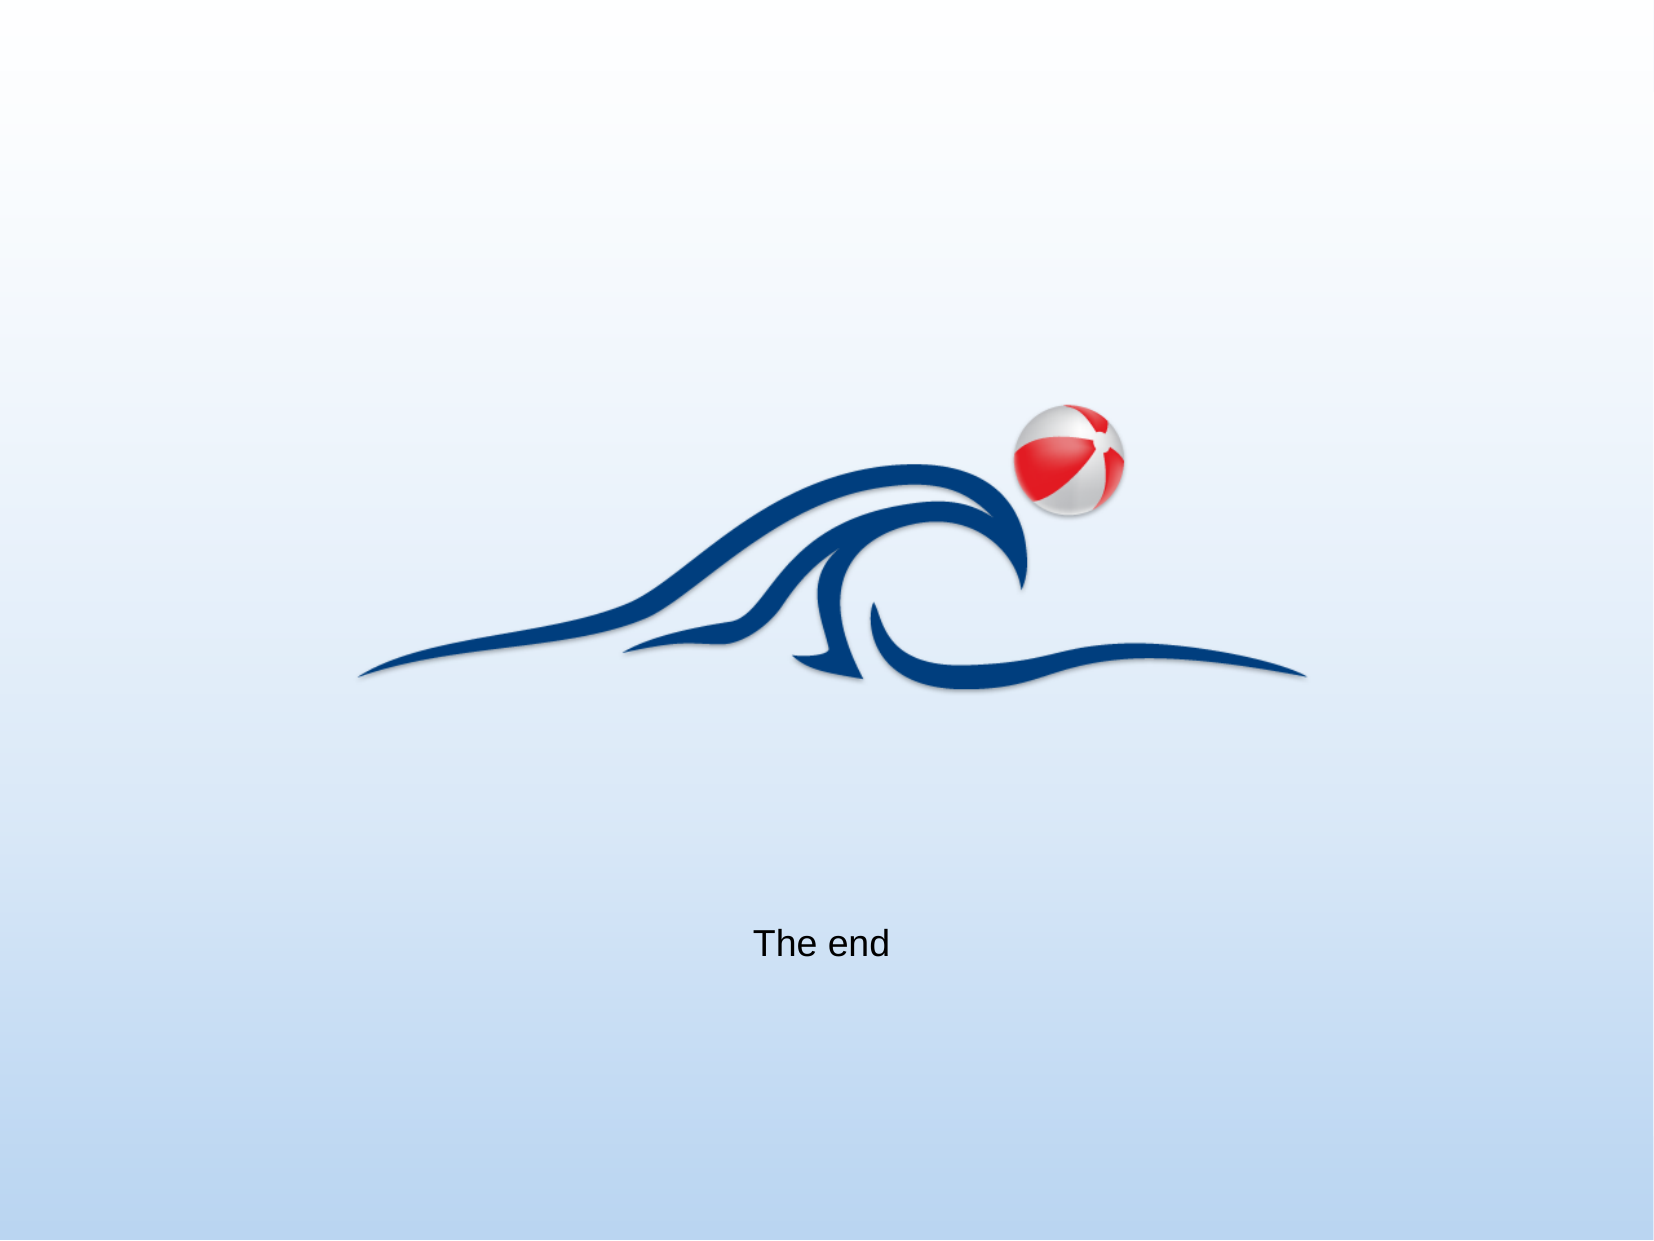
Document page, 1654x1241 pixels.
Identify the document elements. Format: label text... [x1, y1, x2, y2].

text_box The end [738, 915, 906, 973]
picture [0, 0, 1654, 1241]
